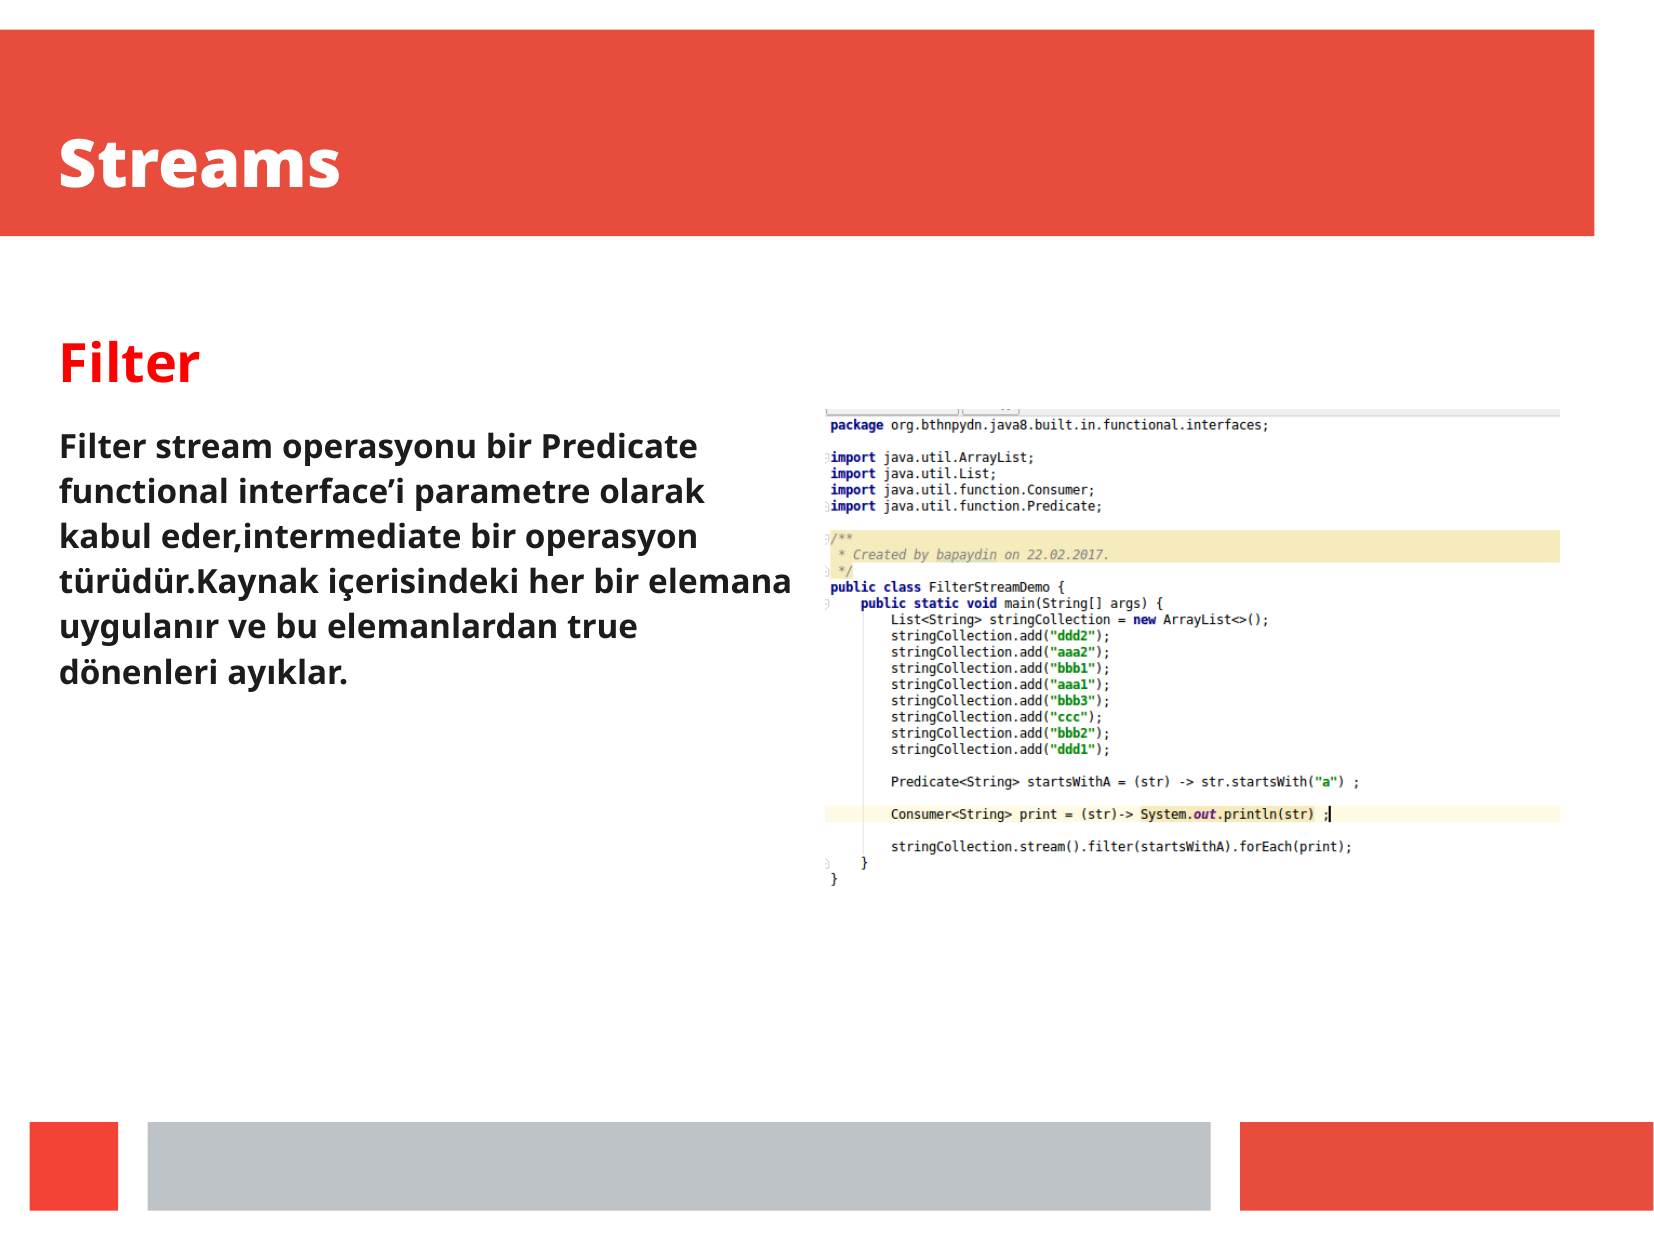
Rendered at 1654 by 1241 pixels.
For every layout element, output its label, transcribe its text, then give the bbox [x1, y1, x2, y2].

picture [825, 409, 1560, 901]
title Streams [59, 59, 1595, 207]
list Filter Filter stream operasyonu bir Predicate functional interface’i parametre olarak kabul eder,intermediate bir operasyon türüdür.Kaynak içerisindeki her bir elemana uygulanır ve bu elemanlardan true dönenleri ayıklar. [59, 324, 794, 1093]
